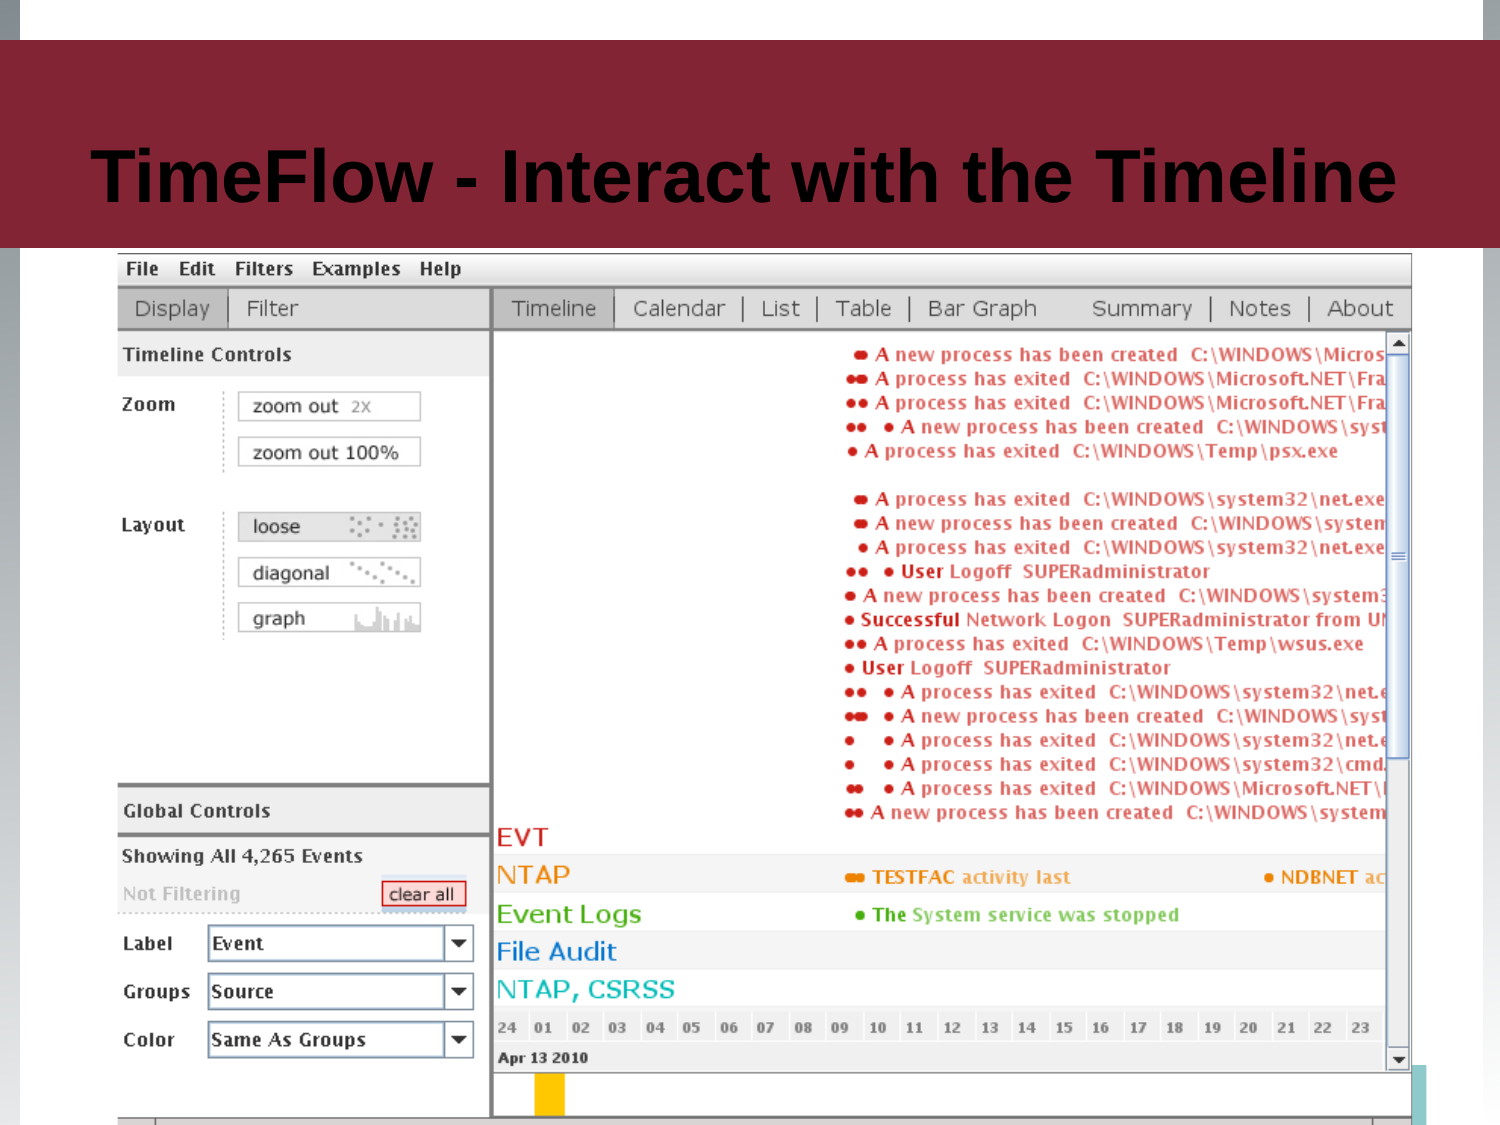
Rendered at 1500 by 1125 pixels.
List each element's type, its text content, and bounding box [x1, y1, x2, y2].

text_box [118, 253, 1412, 1124]
title TimeFlow - Interact with the Timeline [75, 45, 1426, 233]
